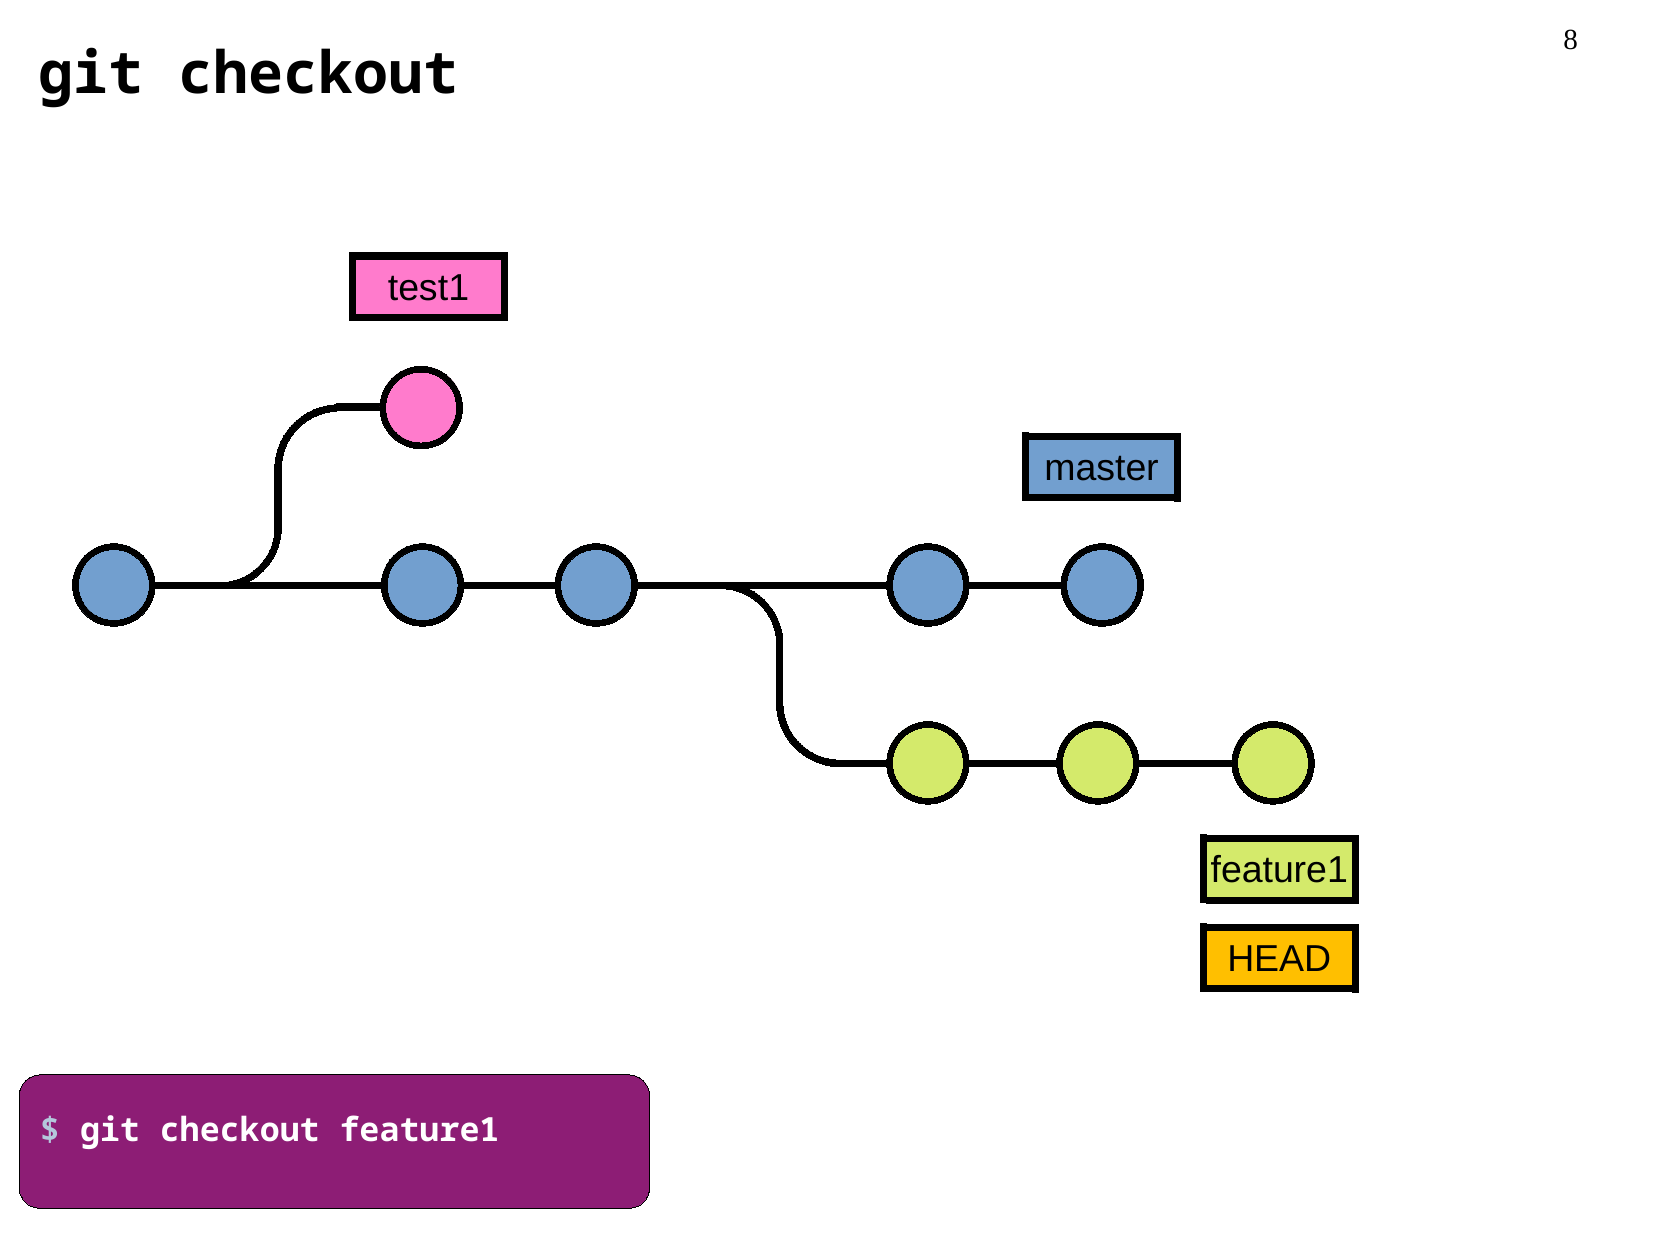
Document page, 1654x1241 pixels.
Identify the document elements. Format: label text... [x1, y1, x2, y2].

text_box git checkout [23, 23, 969, 237]
text_box [72, 366, 1315, 805]
text_box $ git checkout feature1 [25, 1098, 636, 1227]
text_box [1022, 432, 1181, 502]
text_box [349, 252, 508, 321]
text_box test1 [356, 260, 501, 314]
text_box feature1 [1207, 842, 1352, 897]
text_box HEAD [1207, 931, 1352, 985]
text_box [1200, 834, 1359, 904]
text_box [19, 1074, 650, 1207]
text_box master [1029, 440, 1174, 494]
text_box [1200, 923, 1359, 993]
